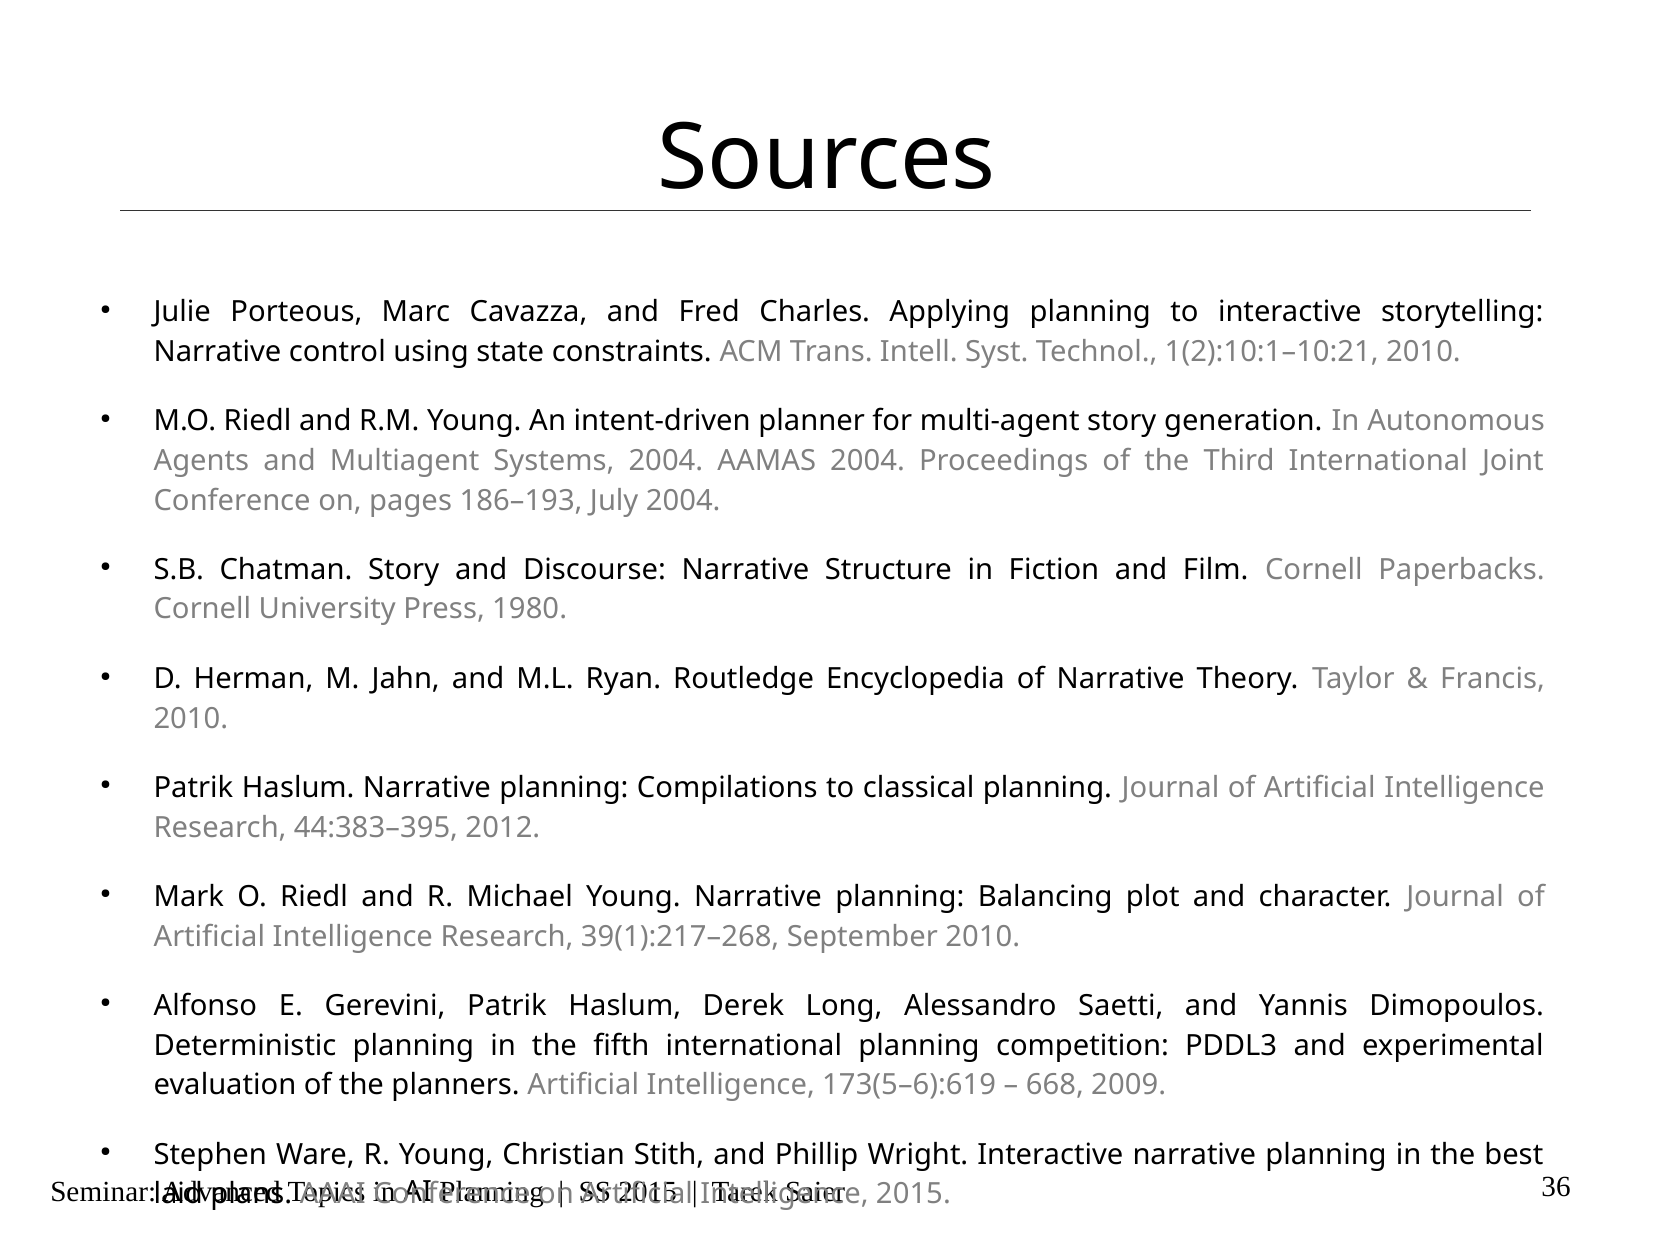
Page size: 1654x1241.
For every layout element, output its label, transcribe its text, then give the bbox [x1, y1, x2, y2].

list Julie Porteous, Marc Cavazza, and Fred Charles. Applying planning to interactive storytelling: Narrative control using state constraints. ACM Trans. Intell. Syst. Technol., 1(2):10:1–10:21, 2010. M.O. Riedl and R.M. Young. An intent-driven planner for multi-agent story generation. In Autonomous Agents and Multiagent Systems, 2004. AAMAS 2004. Proceedings of the Third International Joint Conference on, pages 186–193, July 2004. S.B. Chatman. Story and Discourse: Narrative Structure in Fiction and Film. Cornell Paperbacks. Cornell University Press, 1980. D. Herman, M. Jahn, and M.L. Ryan. Routledge Encyclopedia of Narrative Theory. Taylor & Francis, 2010. Patrik Haslum. Narrative planning: Compilations to classical planning. Journal of Artificial Intelligence Research, 44:383–395, 2012. Mark O. Riedl and R. Michael Young. Narrative planning: Balancing plot and character. Journal of Artificial Intelligence Research, 39(1):217–268, September 2010. Alfonso E. Gerevini, Patrik Haslum, Derek Long, Alessandro Saetti, and Yannis Dimopoulos. Deterministic planning in the fifth international planning competition: PDDL3 and experimental evaluation of the planners. Artificial Intelligence, 173(5–6):619 – 668, 2009. Stephen Ware, R. Young, Christian Stith, and Phillip Wright. Interactive narrative planning in the best laid plans. AAAI Conference on Artificial Intelligence, 2015. [82, 290, 1546, 1088]
title Sources [82, 49, 1571, 257]
